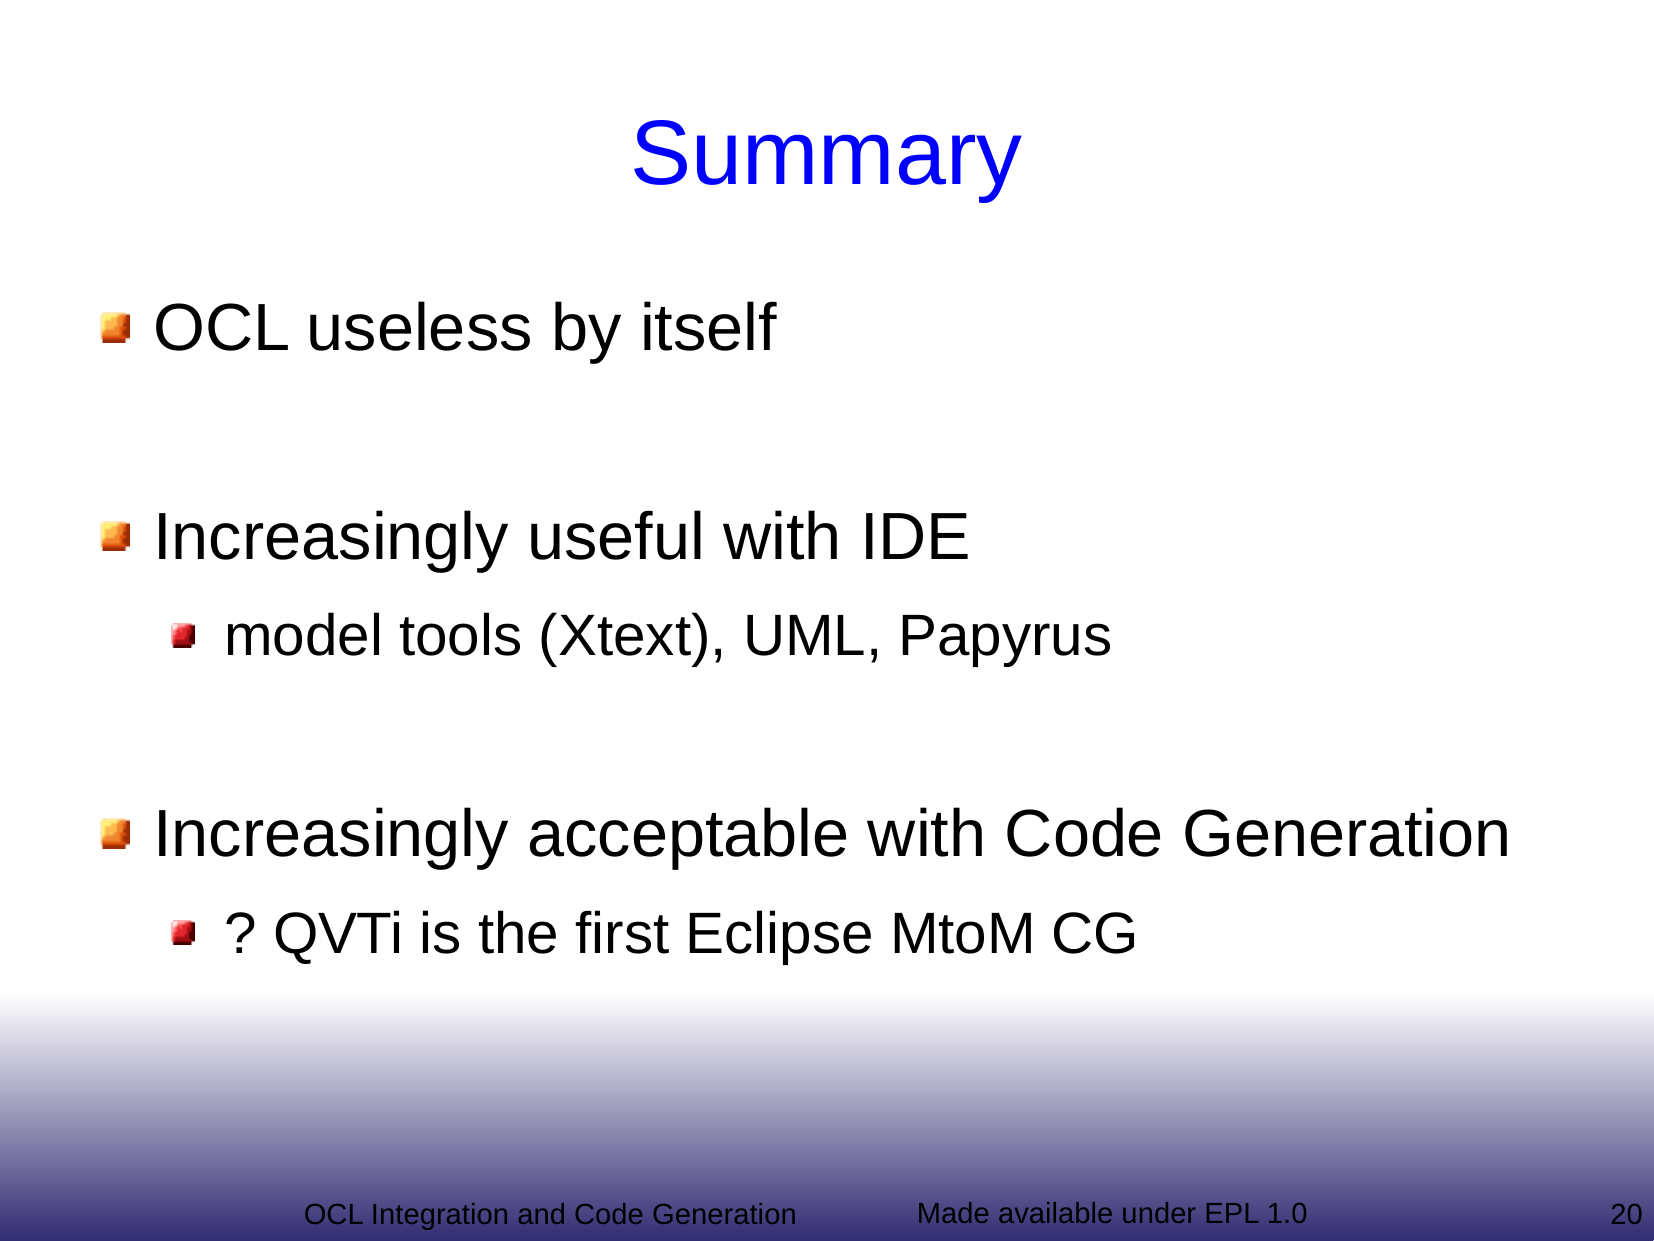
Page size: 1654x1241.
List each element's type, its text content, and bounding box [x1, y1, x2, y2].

title Summary [82, 49, 1571, 257]
list OCL useless by itself Increasingly useful with IDE model tools (Xtext), UML, Papyrus Increasingly acceptable with Code Generation ? QVTi is the first Eclipse MtoM CG [82, 290, 1571, 1109]
